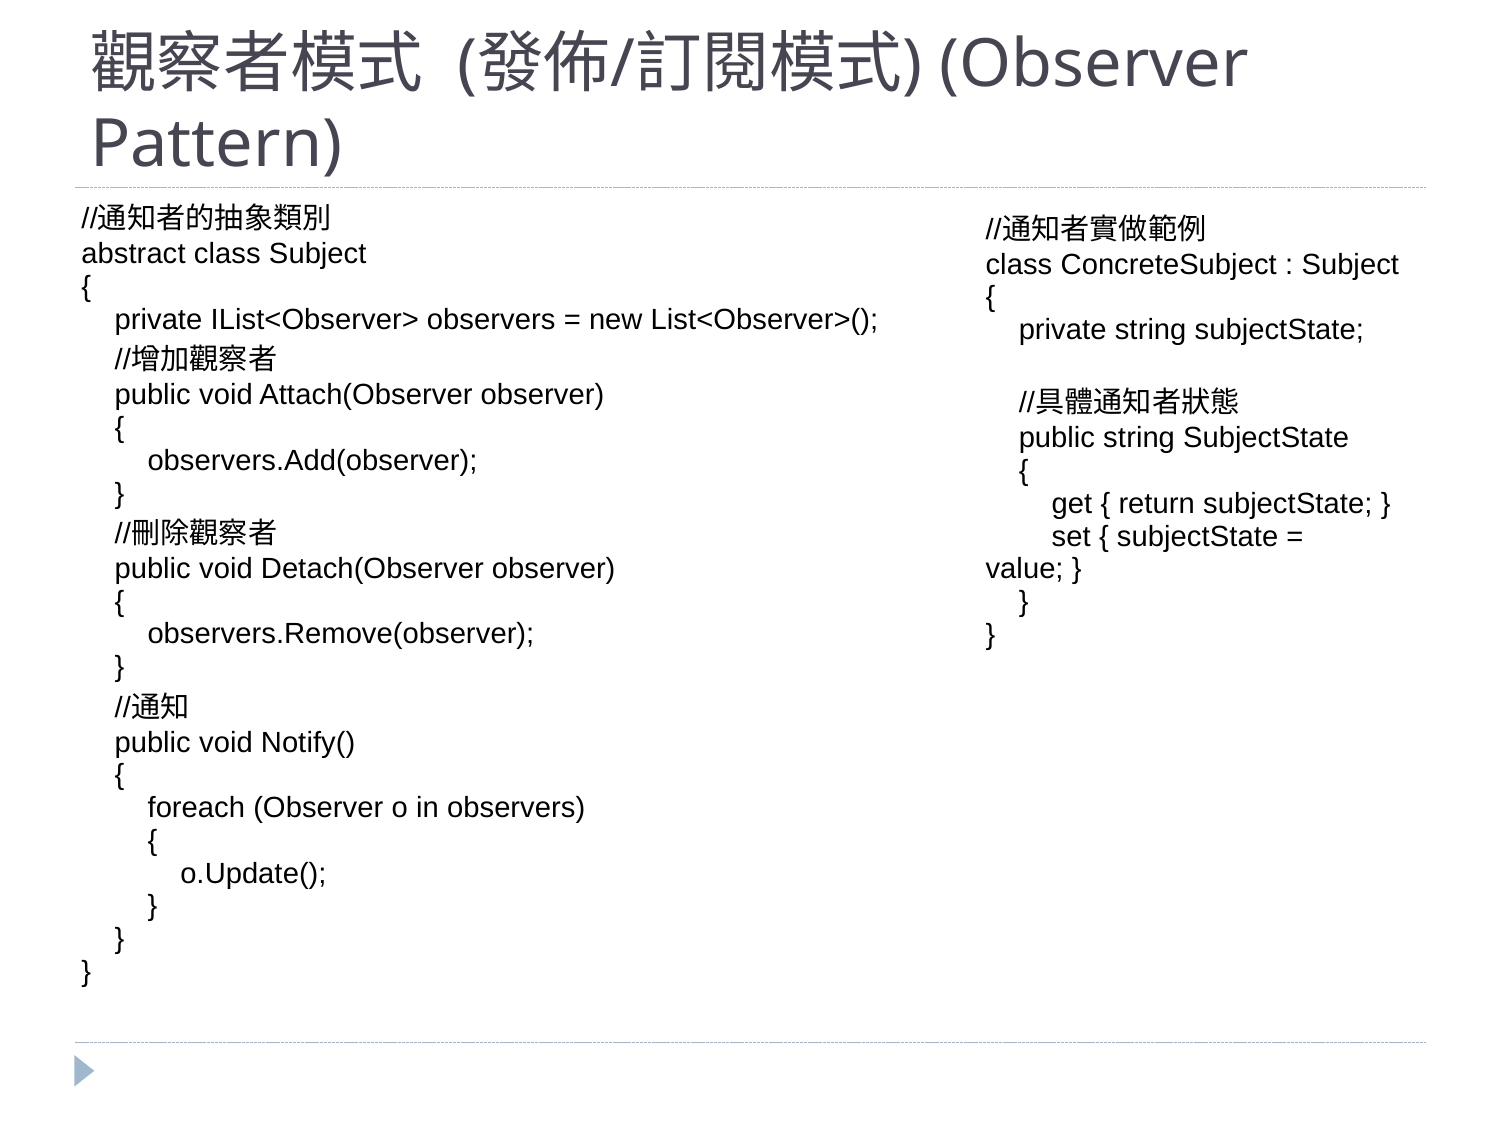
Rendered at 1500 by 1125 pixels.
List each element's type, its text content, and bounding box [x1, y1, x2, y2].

title 觀察者模式 (發佈/訂閱模式) (Observer Pattern) [75, 25, 1426, 188]
text_box //通知者實做範例 class ConcreteSubject : Subject { private string subjectState; //具體通知者狀態 public string SubjectState { get { return subjectState; } set { subjectState = value; } } } [970, 197, 1418, 603]
text_box //通知者的抽象類別 abstract class Subject { private IList<Observer> observers = new List<Observer>(); //增加觀察者 public void Attach(Observer observer) { observers.Add(observer); } //刪除觀察者 public void Detach(Observer observer) { observers.Remove(observer); } //通知 public void Notify() { foreach (Observer o in observers) { o.Update(); } } } [66, 187, 922, 979]
